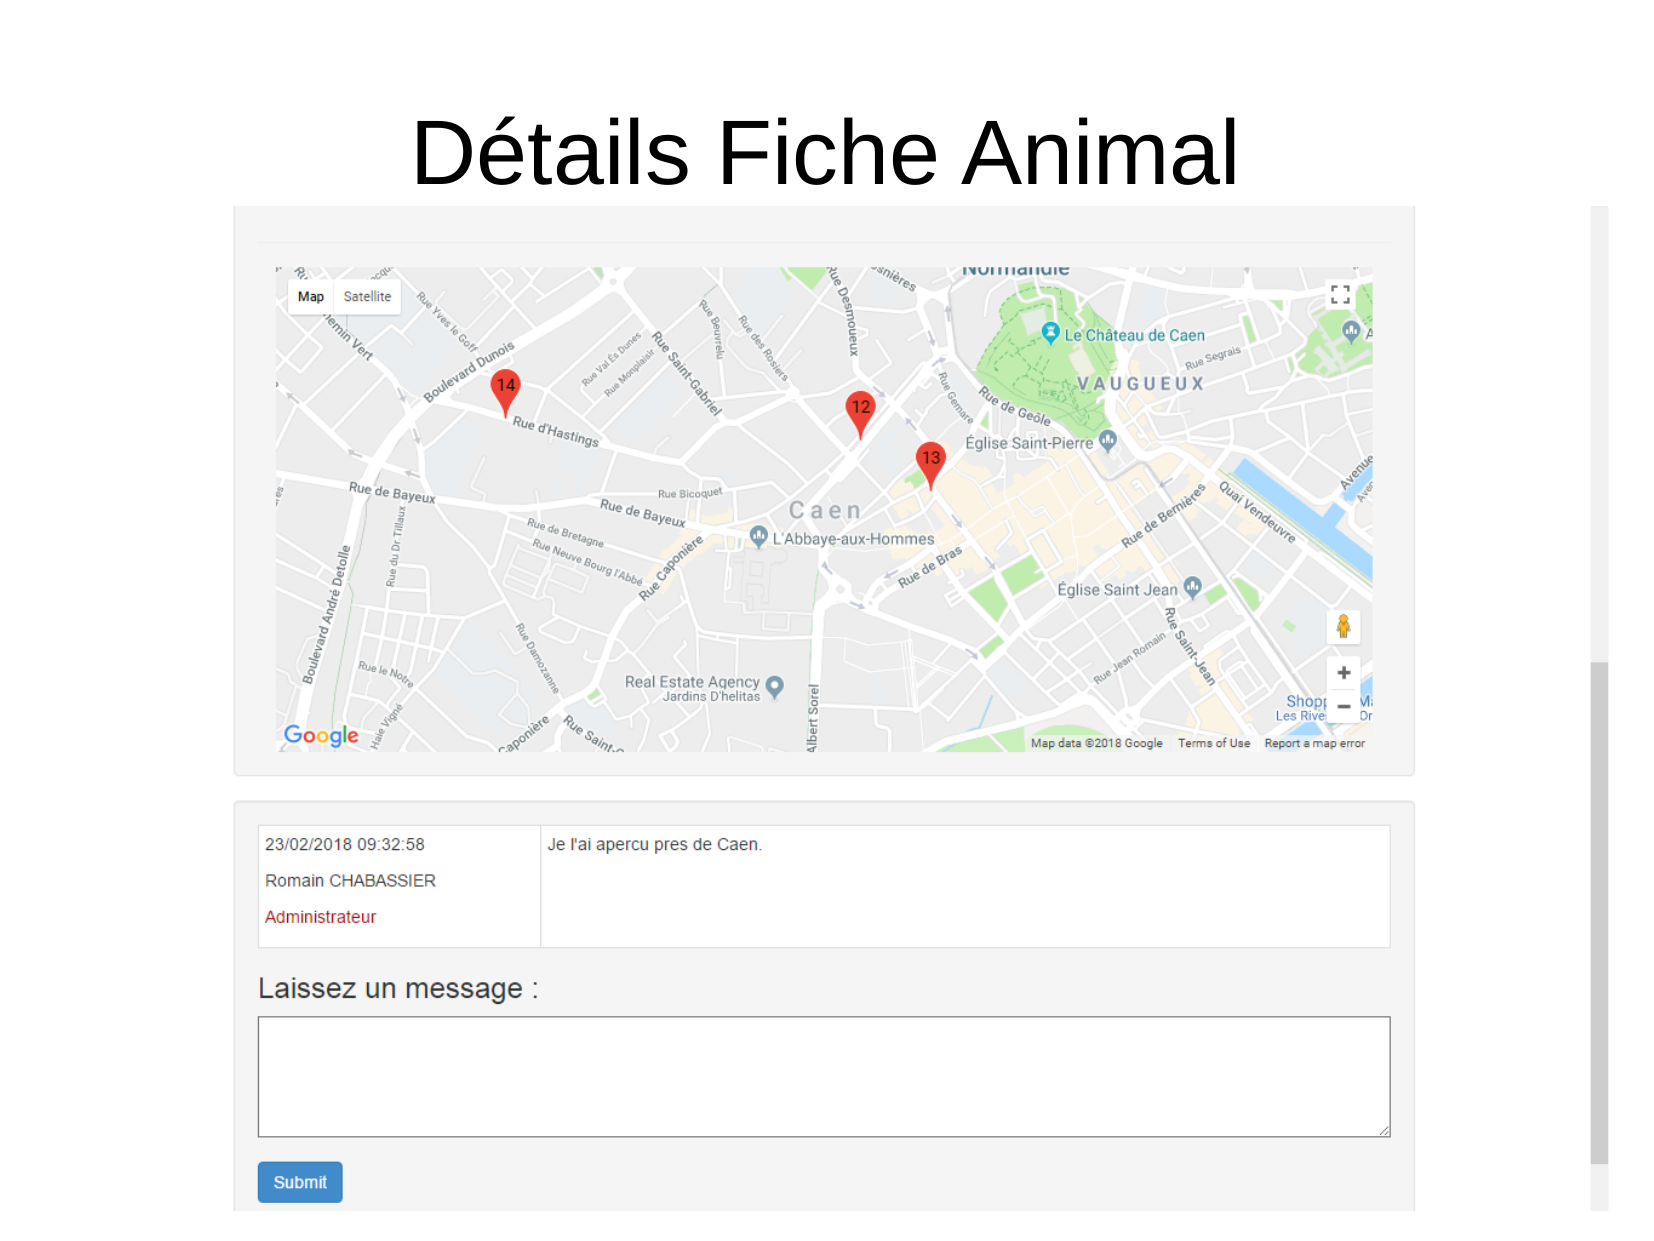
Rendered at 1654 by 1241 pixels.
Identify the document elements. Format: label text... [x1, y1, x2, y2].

title Détails Fiche Animal [82, 49, 1571, 206]
picture [58, 206, 1609, 1211]
